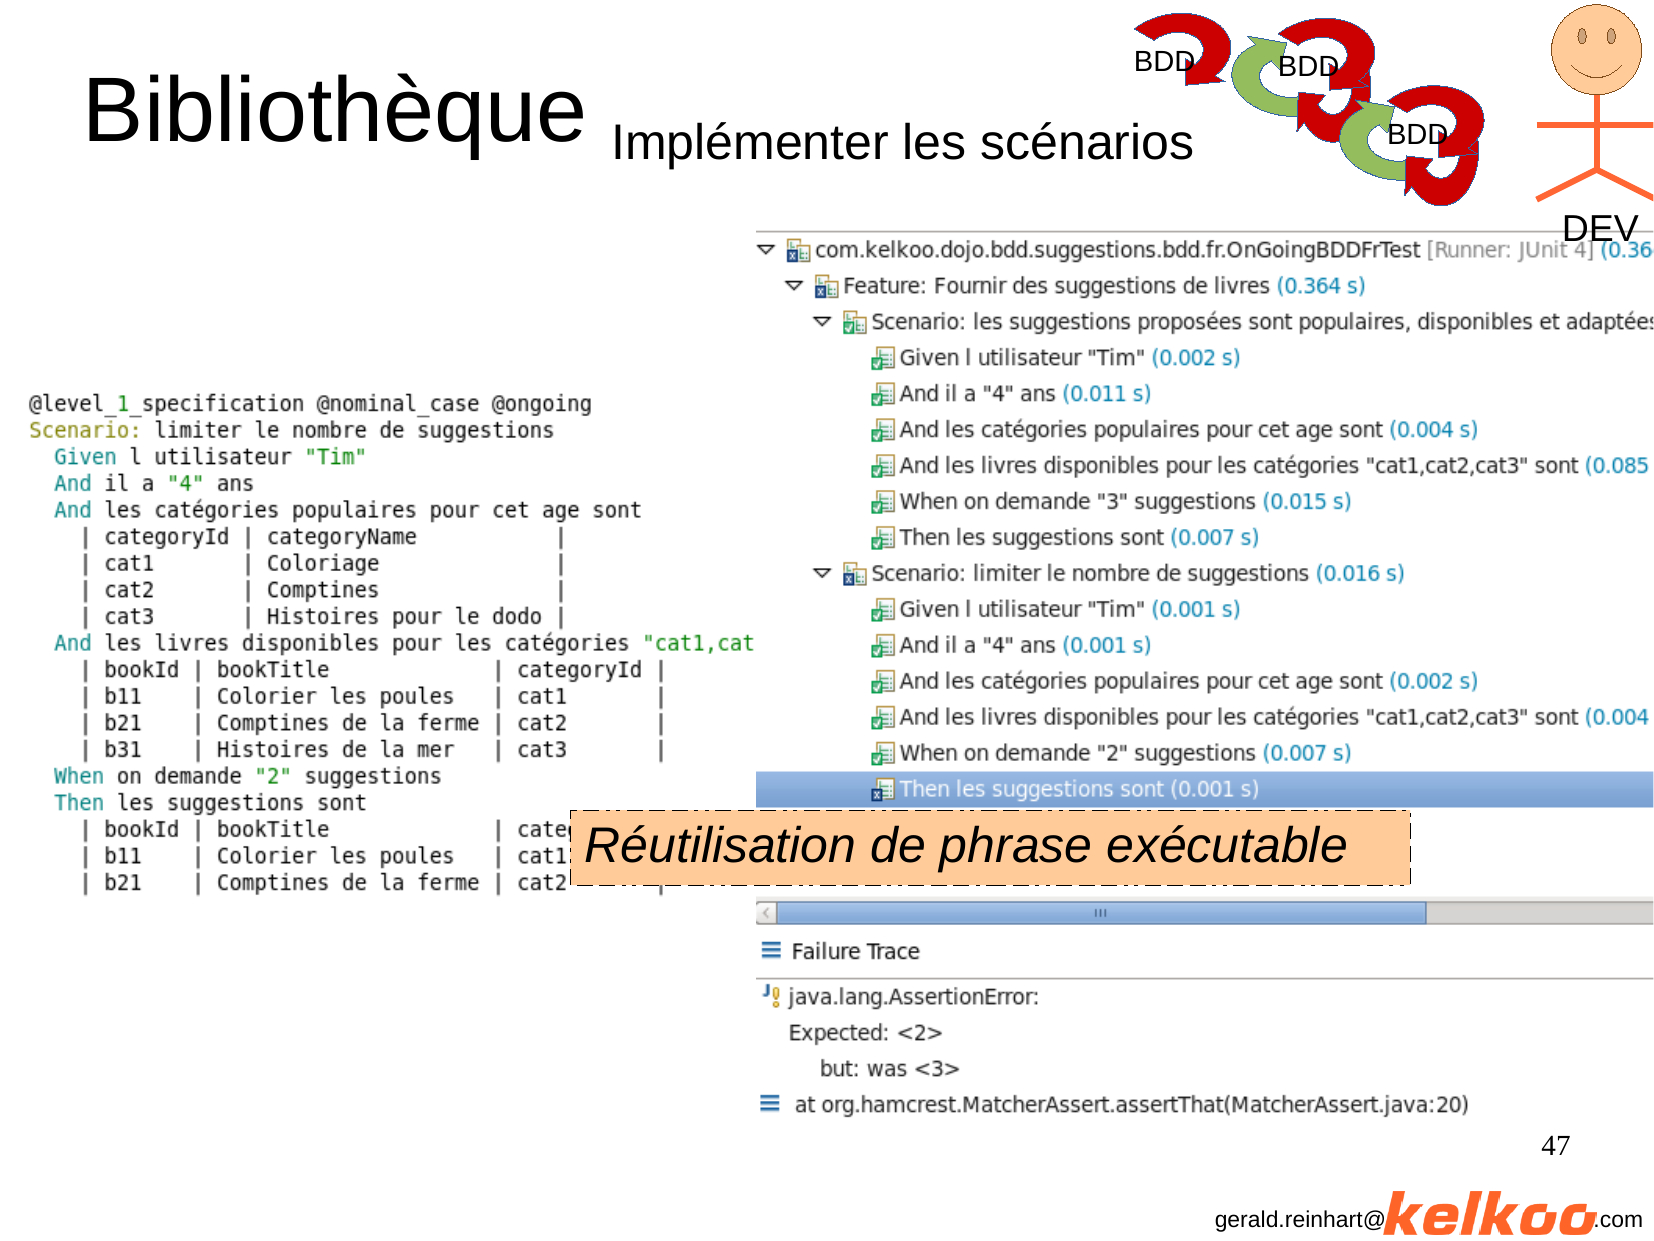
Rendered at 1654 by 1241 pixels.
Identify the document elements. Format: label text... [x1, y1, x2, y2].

text_box Réutilisation de phrase exécutable [570, 810, 1411, 886]
picture [17, 228, 1654, 1126]
text_box gerald.reinhart@ .com [1193, 1199, 1654, 1241]
text_box [1278, 18, 1375, 71]
text_box [1339, 111, 1479, 206]
text_box [1355, 85, 1485, 138]
text_box [1134, 13, 1231, 66]
text_box [1551, 4, 1642, 95]
text_box BDD [1248, 42, 1369, 91]
text_box Implémenter les scénarios [596, 106, 1210, 178]
title Bibliothèque [1547, 187, 1571, 199]
text_box DEV [1536, 199, 1654, 257]
text_box BDD [1104, 37, 1225, 86]
picture [1383, 1191, 1597, 1199]
title Bibliothèque [82, 5, 1571, 213]
text_box BDD [1357, 110, 1478, 158]
